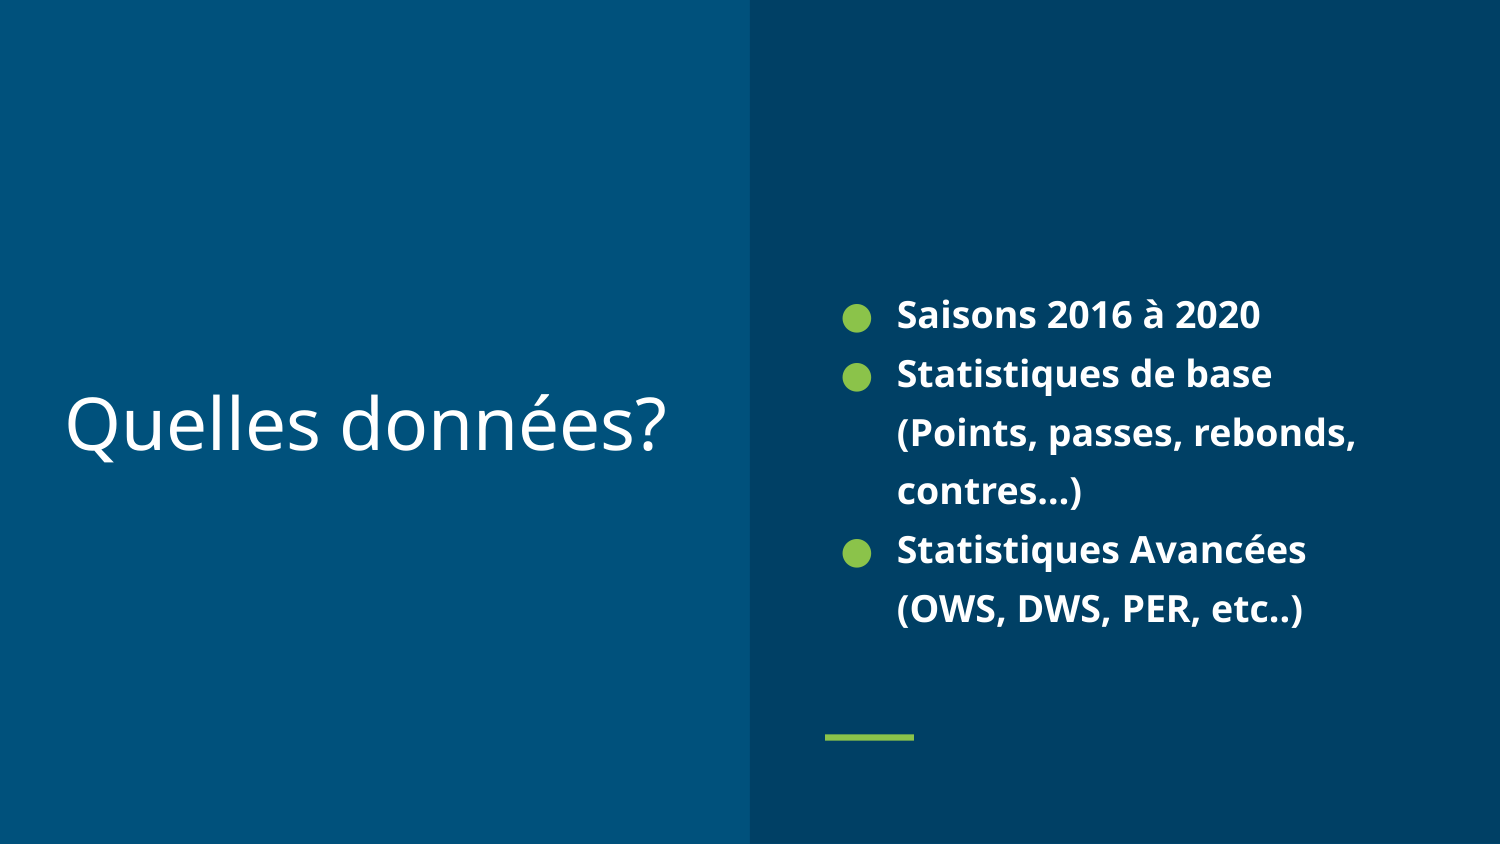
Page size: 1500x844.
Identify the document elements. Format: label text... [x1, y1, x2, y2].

list Saisons 2016 à 2020 Statistiques de base (Points, passes, rebonds, contres…) Statistiques Avancées (OWS, DWS, PER, etc..) [806, 191, 1437, 798]
title Quelles données? [43, 313, 708, 530]
